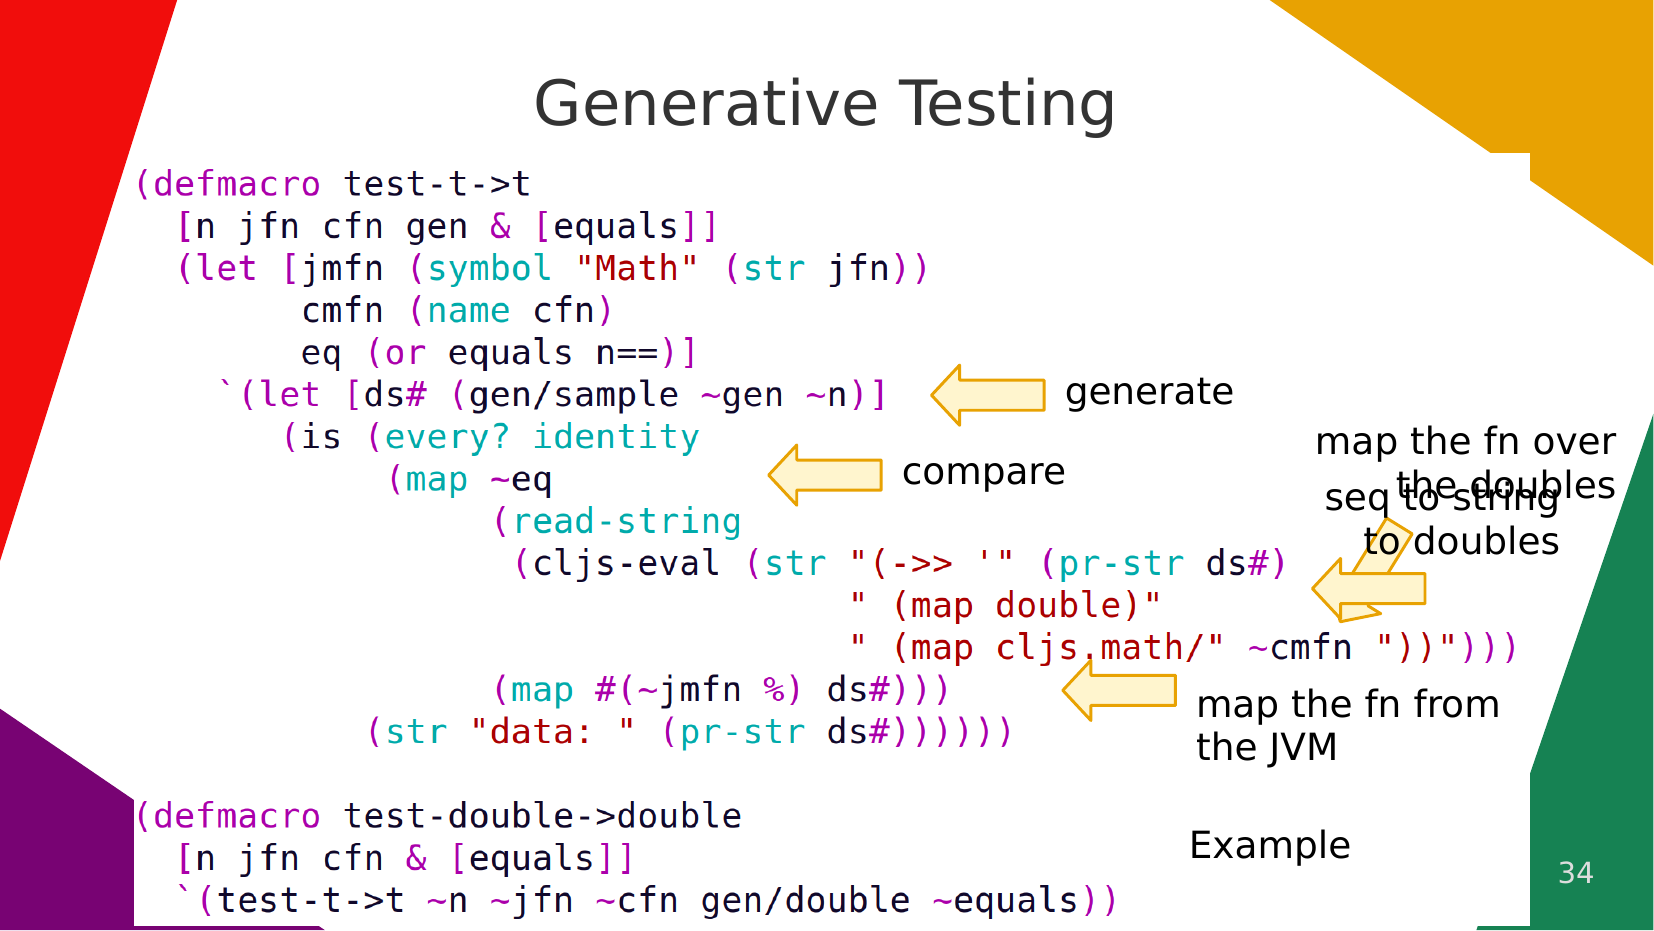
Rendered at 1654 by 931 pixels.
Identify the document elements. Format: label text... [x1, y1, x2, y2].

text_box [1312, 558, 1426, 622]
picture [134, 153, 1530, 926]
text_box compare [887, 442, 1094, 501]
text_box [1062, 660, 1176, 721]
text_box map the fn over the doubles [1293, 412, 1632, 519]
text_box generate [1050, 362, 1257, 421]
text_box Example [1174, 816, 1381, 876]
title Generative Testing [118, 29, 1536, 178]
text_box map the fn from the JVM [1181, 675, 1519, 788]
text_box [768, 444, 882, 506]
text_box [931, 365, 1045, 426]
text_box seq to string to doubles [1275, 468, 1576, 596]
